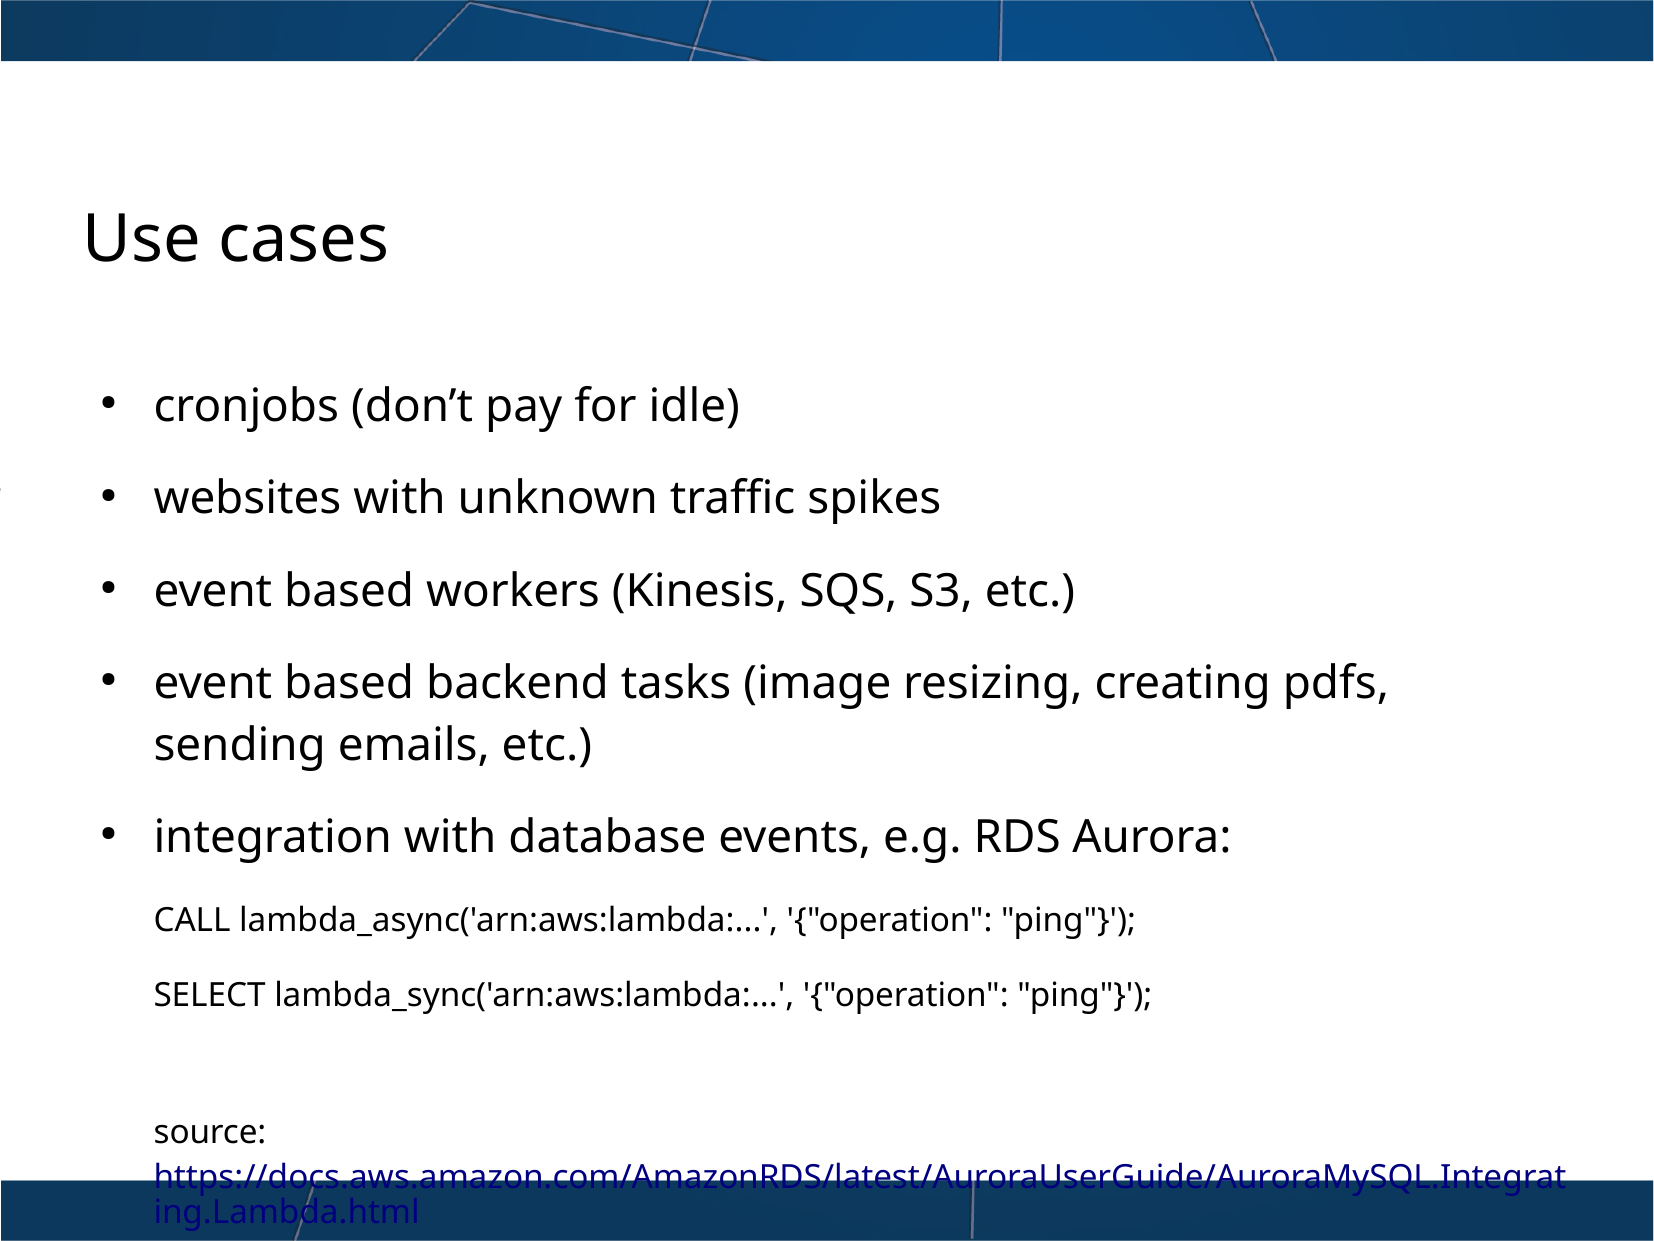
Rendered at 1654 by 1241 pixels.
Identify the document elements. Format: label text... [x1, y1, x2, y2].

list cronjobs (don’t pay for idle) websites with unknown traffic spikes event based workers (Kinesis, SQS, S3, etc.) event based backend tasks (image resizing, creating pdfs, sending emails, etc.) integration with database events, e.g. RDS Aurora: CALL lambda_async('arn:aws:lambda:...', '{"operation": "ping"}'); SELECT lambda_sync('arn:aws:lambda:...', '{"operation": "ping"}'); source: https://docs.aws.amazon.com/AmazonRDS/latest/AuroraUserGuide/AuroraMySQL.Integrating.Lambda.html [82, 372, 1571, 1107]
title Use cases [82, 139, 1571, 332]
picture [0, 0, 1654, 1241]
